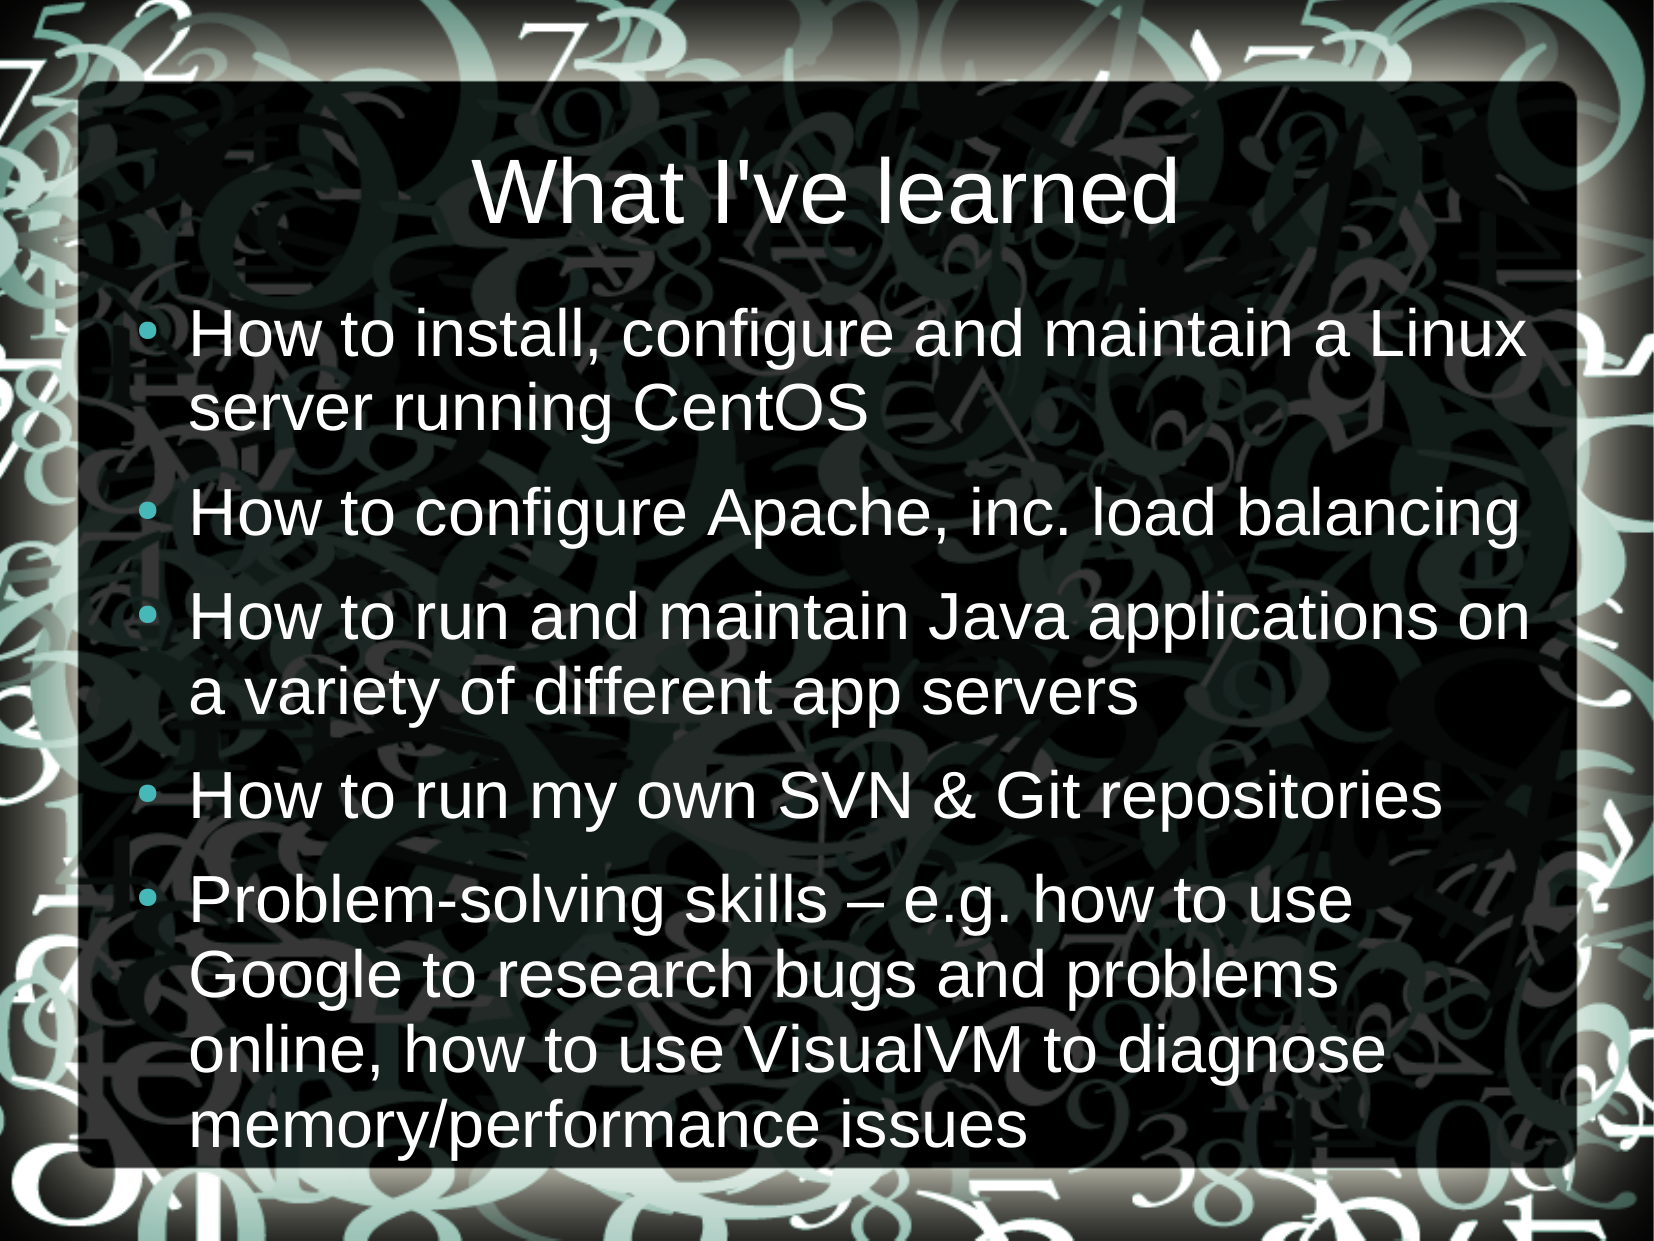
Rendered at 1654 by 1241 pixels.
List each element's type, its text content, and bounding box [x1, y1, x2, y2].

title What I've learned [82, 88, 1571, 296]
picture [0, 0, 1654, 1241]
list How to install, configure and maintain a Linux server running CentOS How to configure Apache, inc. load balancing How to run and maintain Java applications on a variety of different app servers How to run my own SVN & Git repositories Problem-solving skills – e.g. how to use Google to research bugs and problems online, how to use VisualVM to diagnose memory/performance issues [118, 295, 1542, 1160]
